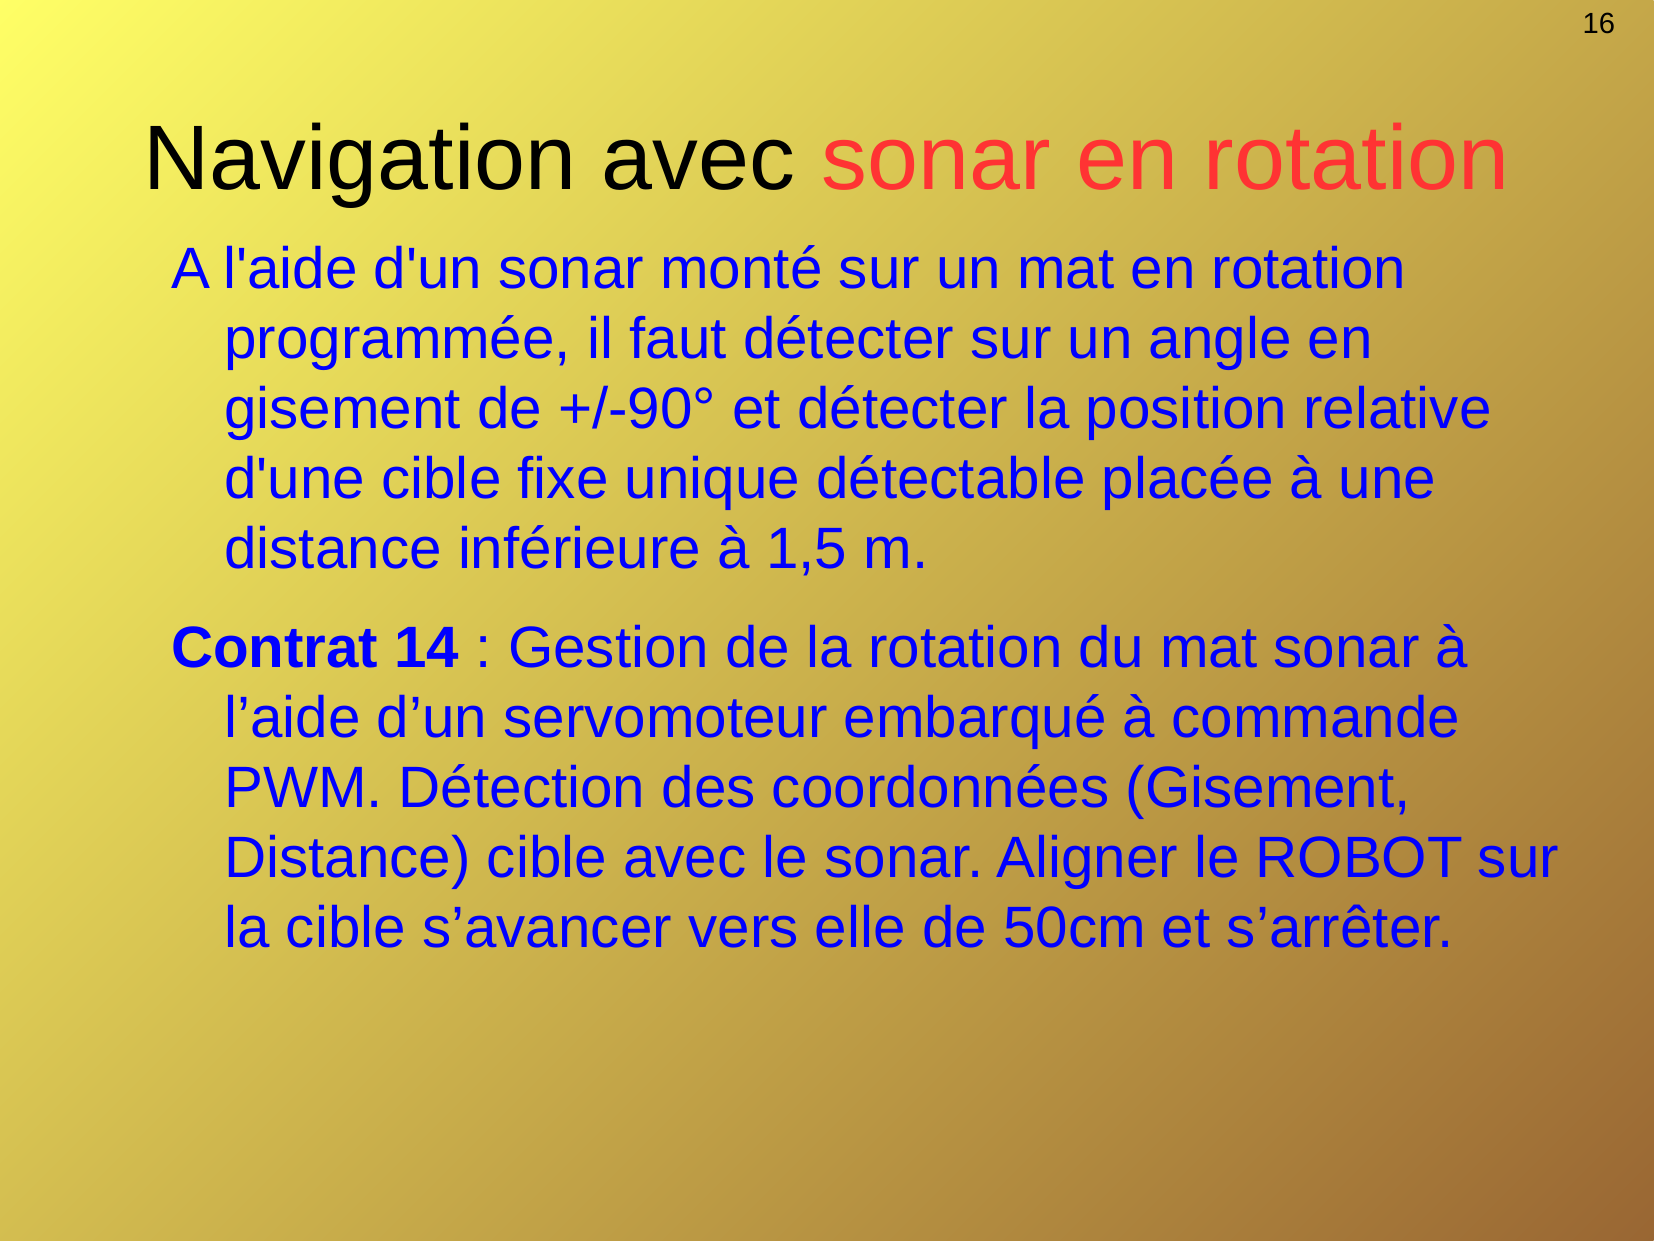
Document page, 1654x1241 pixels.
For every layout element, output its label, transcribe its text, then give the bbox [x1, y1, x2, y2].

title Navigation avec sonar en rotation [82, 97, 1571, 209]
text_box <numéro> [1567, 0, 1654, 48]
list A l'aide d'un sonar monté sur un mat en rotation programmée, il faut détecter sur un angle en gisement de +/-90° et détecter la position relative d'une cible fixe unique détectable placée à une distance inférieure à 1,5 m. Contrat 14 : Gestion de la rotation du mat sonar à l’aide d’un servomoteur embarqué à commande PWM. Détection des coordonnées (Gisement, Distance) cible avec le sonar. Aligner le ROBOT sur la cible s’avancer vers elle de 50cm et s’arrêter. [82, 230, 1571, 1112]
